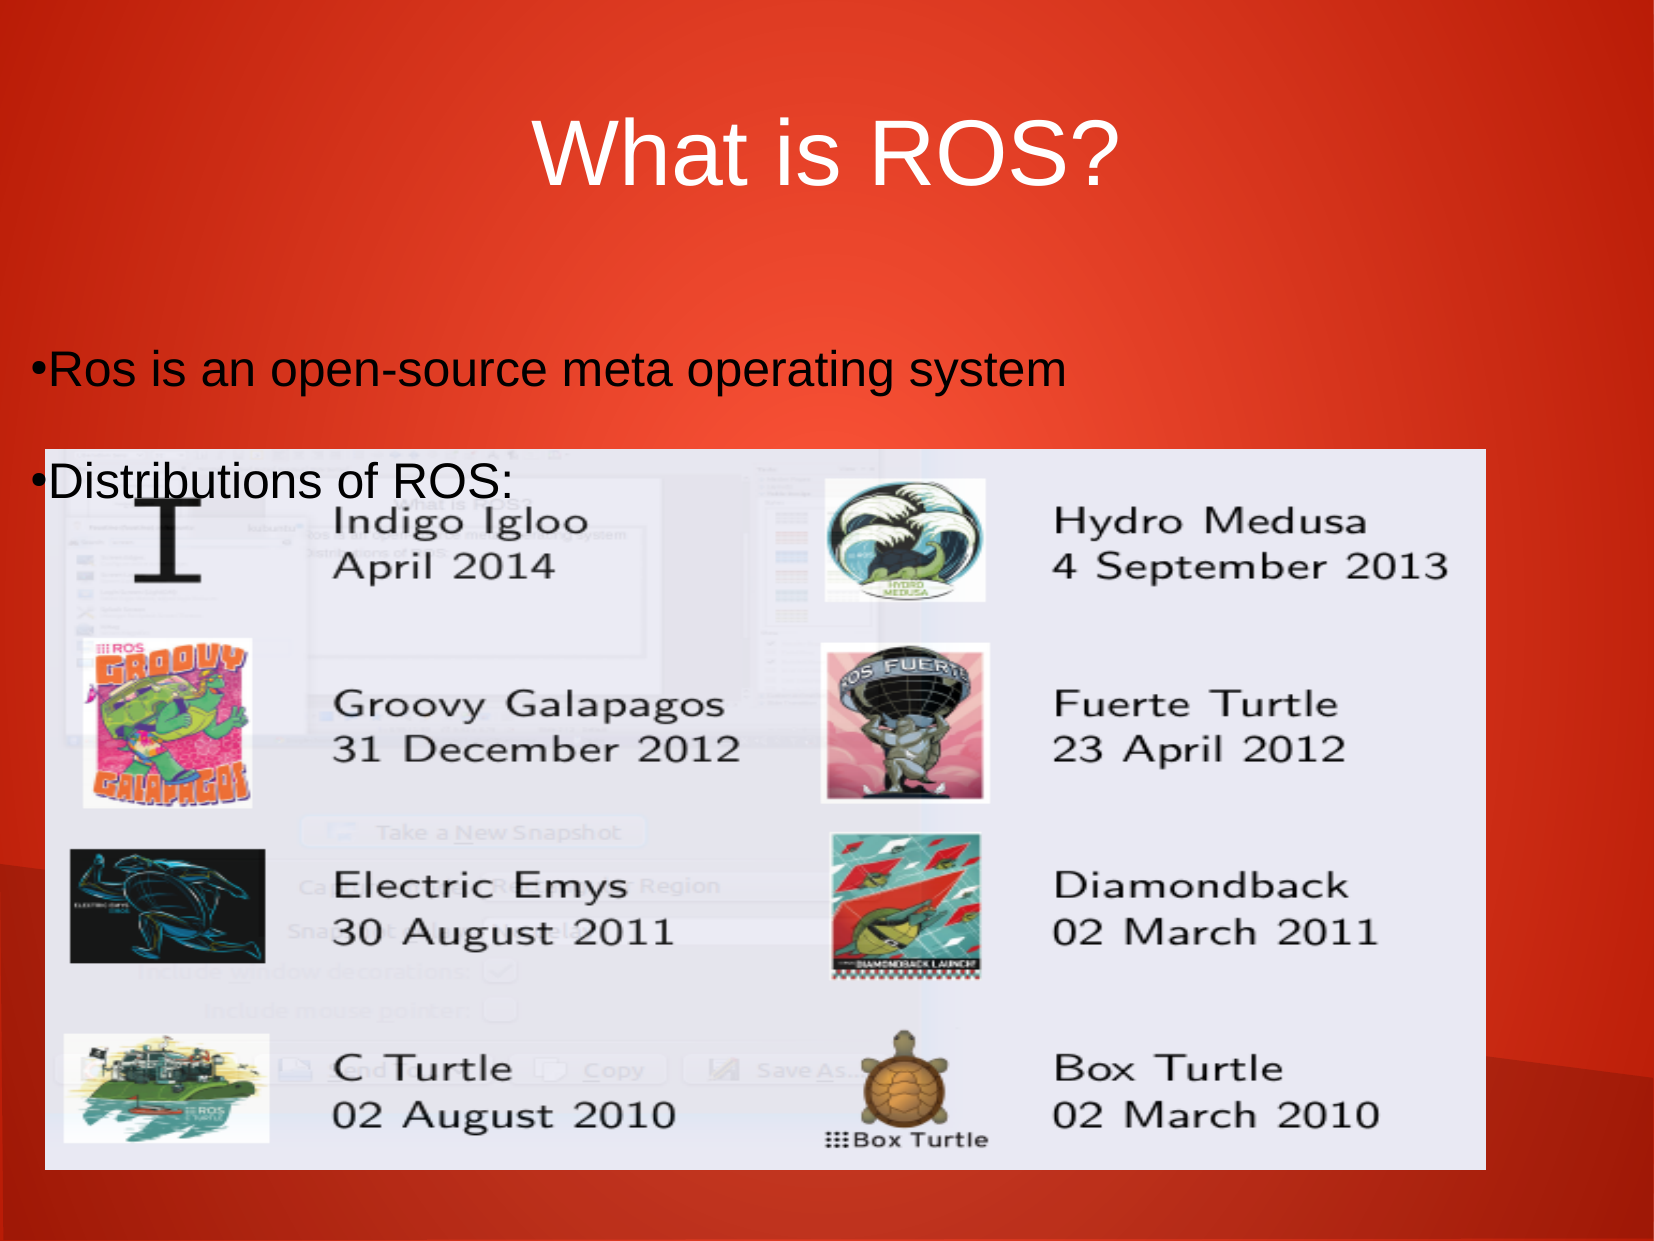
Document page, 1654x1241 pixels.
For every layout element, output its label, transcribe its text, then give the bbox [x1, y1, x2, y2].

title What is ROS? [82, 49, 1571, 257]
picture [45, 706, 1486, 1171]
subtitle Ros is an open-source meta operating system Distributions of ROS: [30, 285, 1486, 706]
